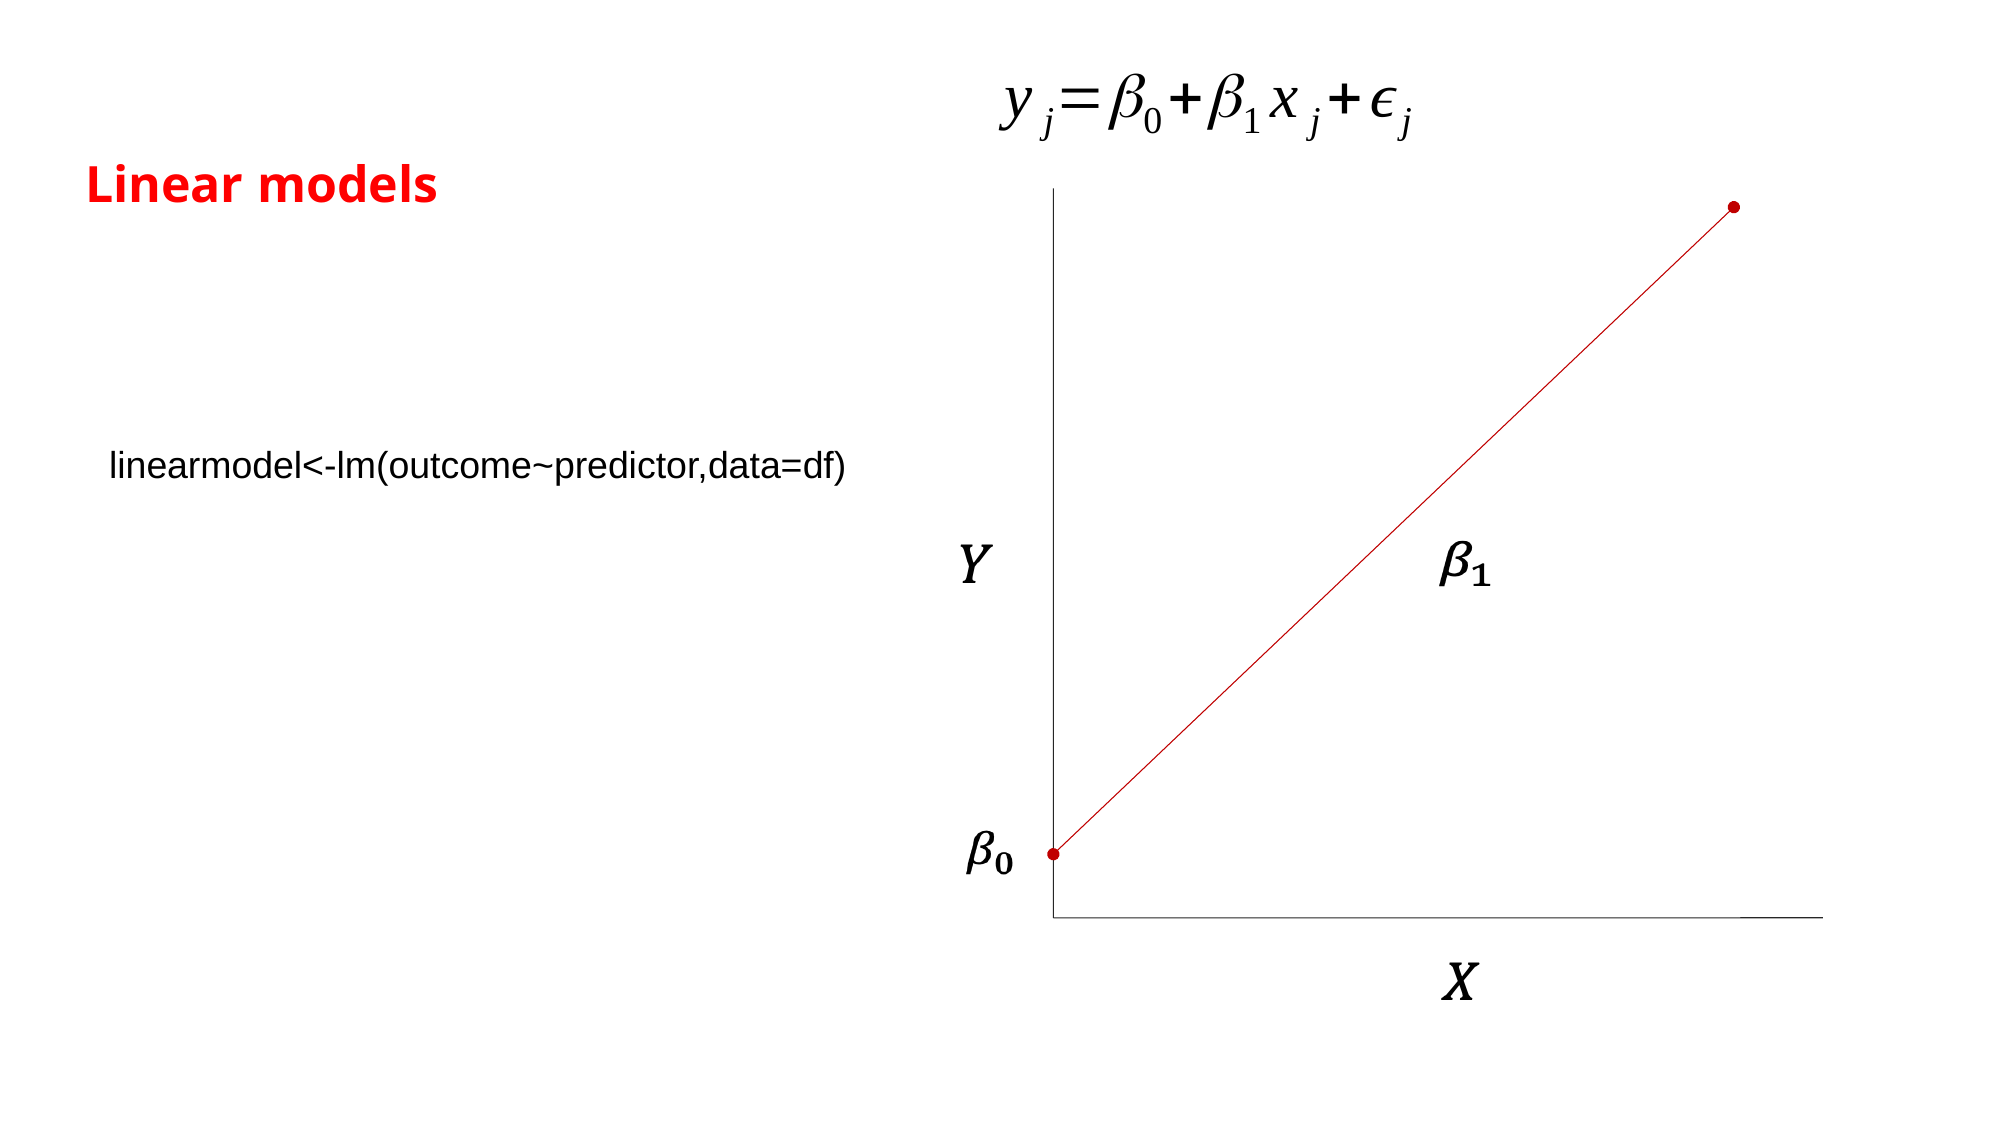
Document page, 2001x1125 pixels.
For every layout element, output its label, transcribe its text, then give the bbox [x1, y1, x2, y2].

text_box [1411, 938, 1510, 1024]
text_box linearmodel<-lm(outcome~predictor,data=df) [94, 437, 875, 494]
text_box [926, 519, 1025, 606]
text_box [1411, 524, 1528, 611]
chart [980, 62, 1431, 142]
text_box Linear models [70, 77, 1796, 296]
text_box [941, 811, 1040, 898]
